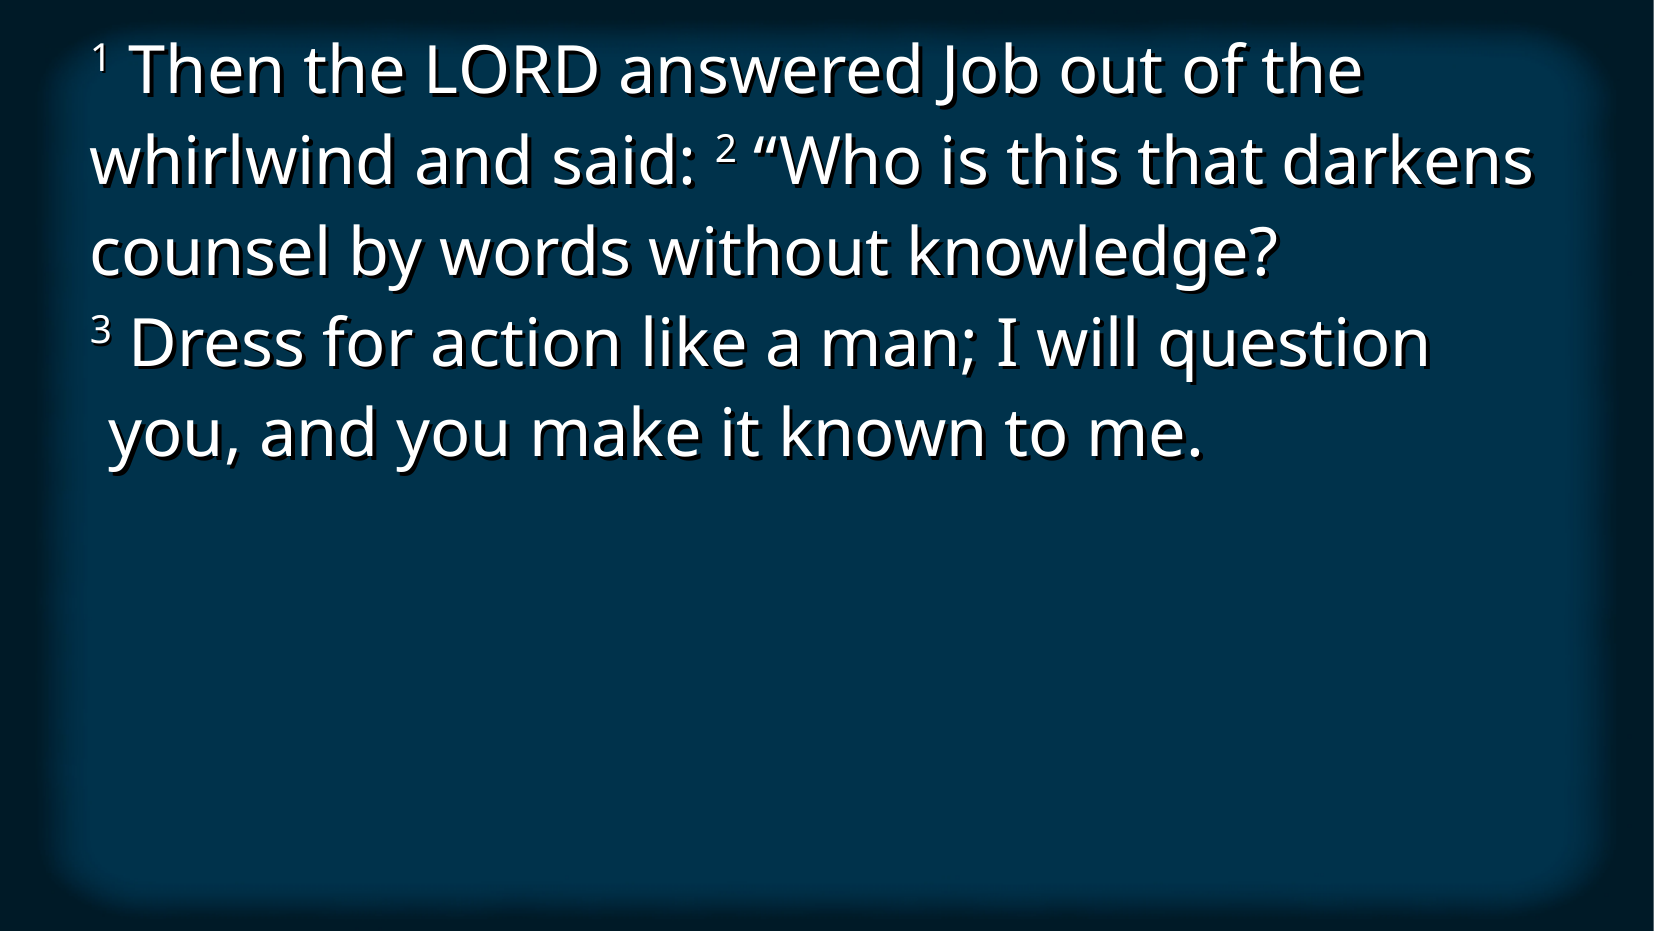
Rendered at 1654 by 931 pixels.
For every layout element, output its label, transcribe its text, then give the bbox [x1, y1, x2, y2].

text_box 1 Then the LORD answered Job out of the whirlwind and said: 2 “Who is this that darkens counsel by words without knowledge? 3 Dress for action like a man; I will question you, and you make it known to me. [75, 15, 1591, 474]
picture [0, 0, 1654, 931]
